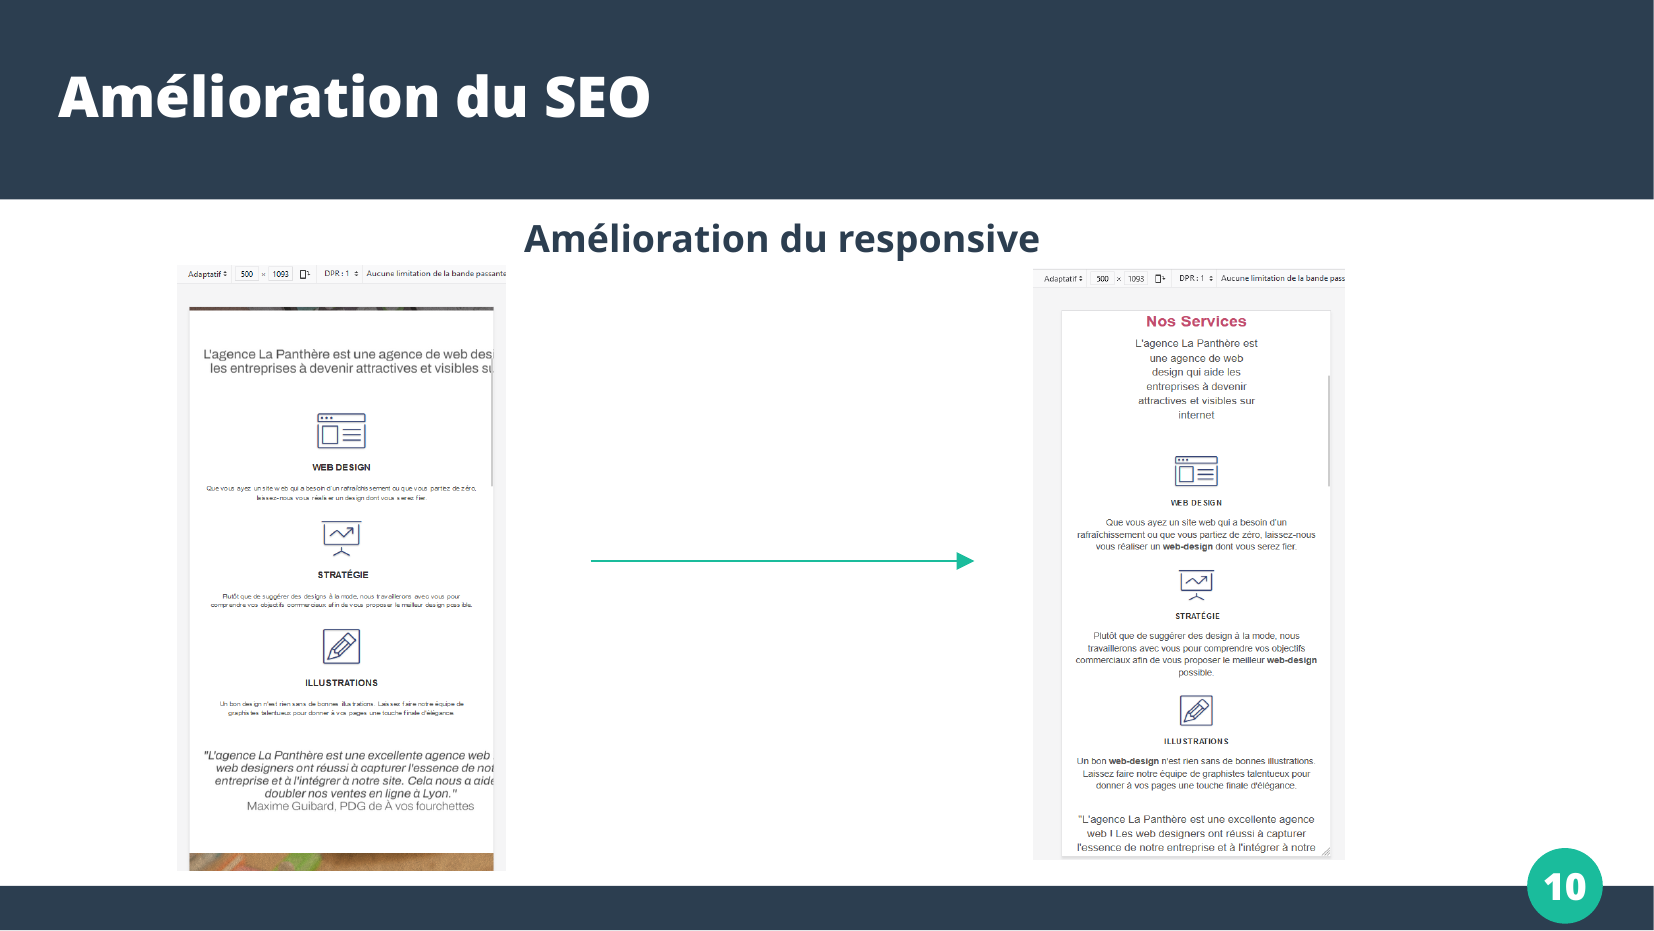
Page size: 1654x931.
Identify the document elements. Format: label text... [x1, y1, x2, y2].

picture [177, 265, 506, 871]
picture [1033, 268, 1345, 860]
title Amélioration du SEO [59, 37, 1595, 155]
text_box Amélioration du responsive [413, 206, 1152, 269]
